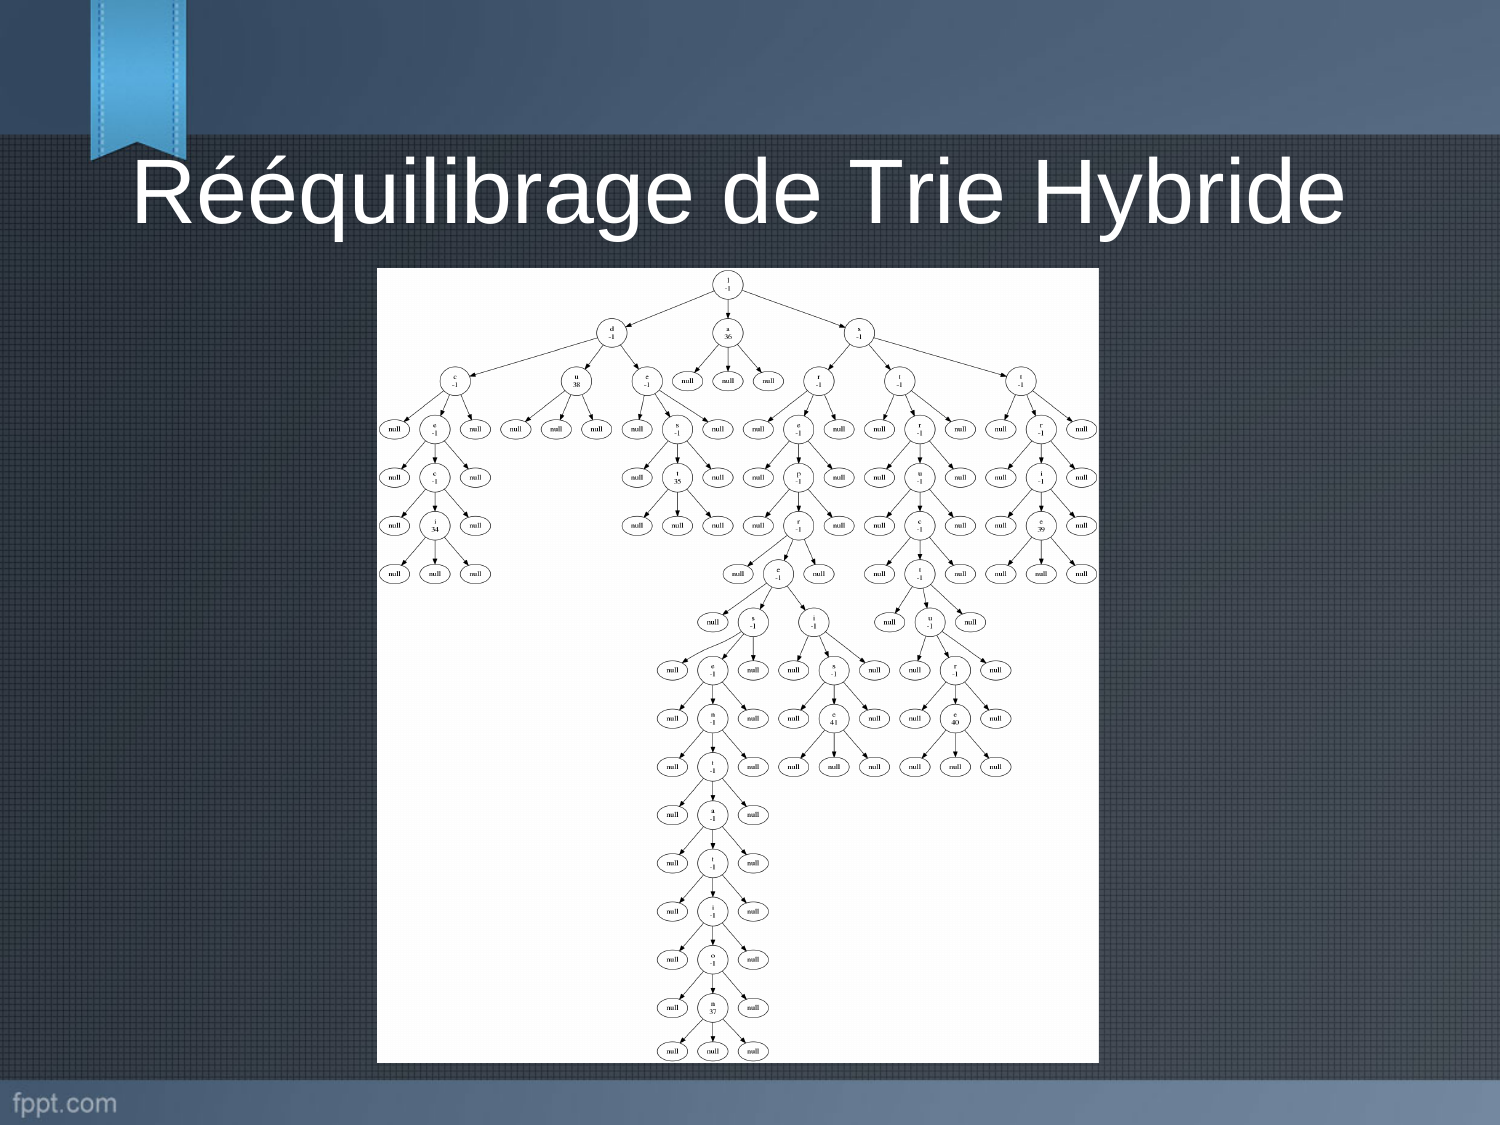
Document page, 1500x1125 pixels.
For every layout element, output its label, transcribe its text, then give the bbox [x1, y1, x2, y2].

picture [0, 0, 1500, 1125]
title Rééquilibrage de Trie Hybride [64, 106, 1415, 268]
